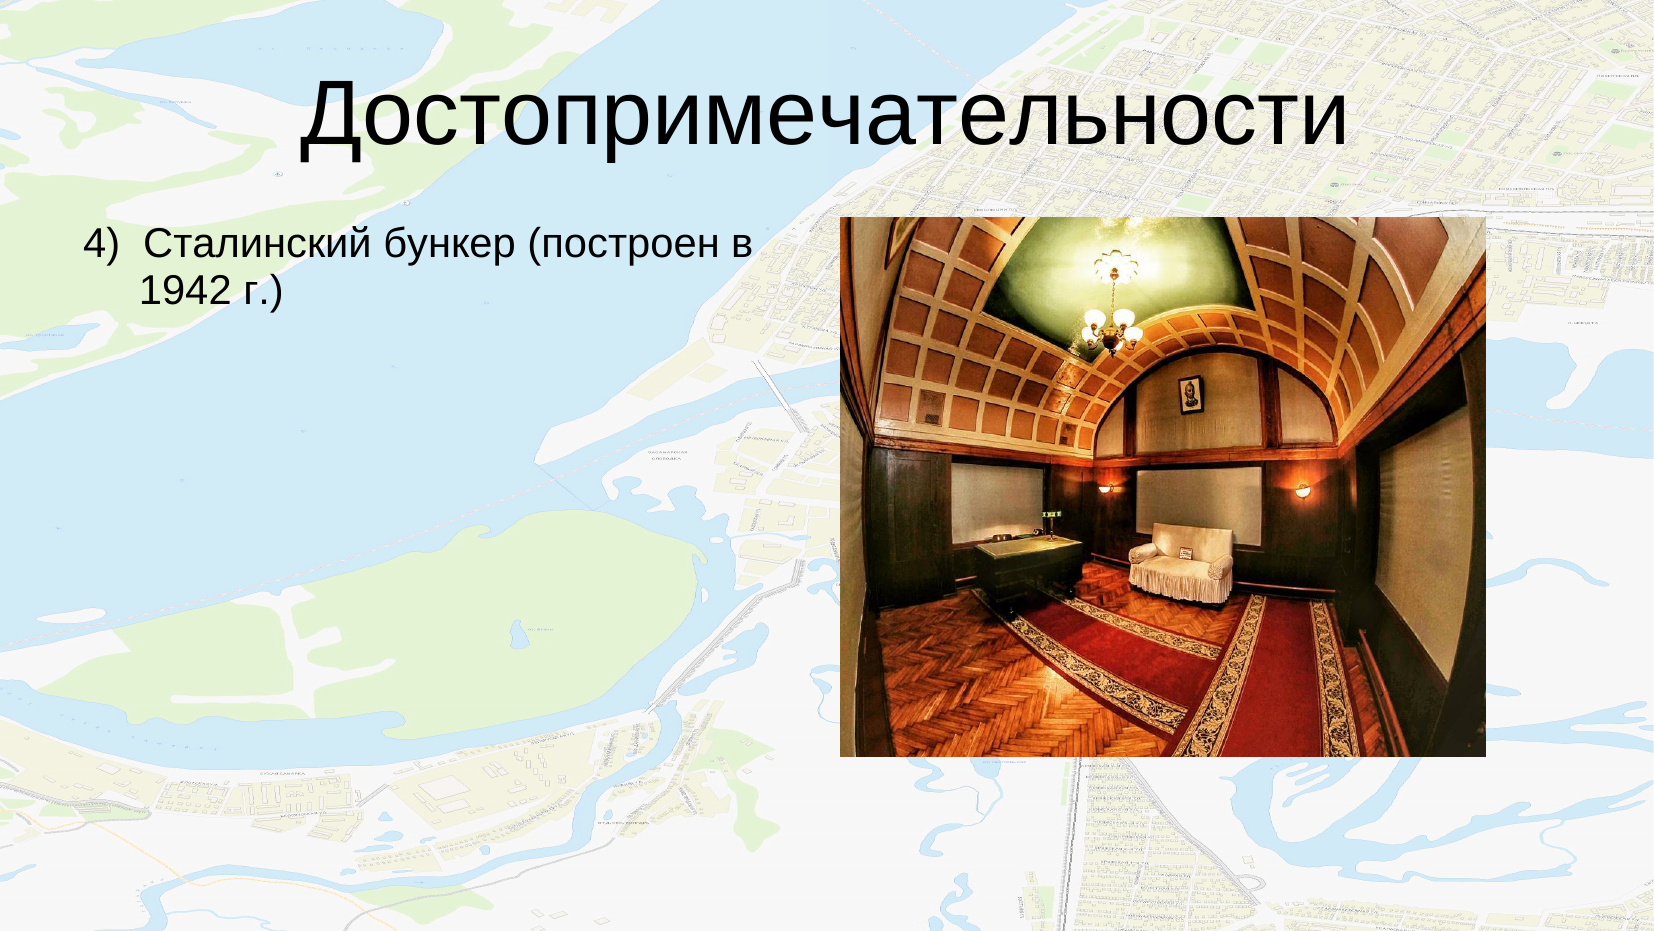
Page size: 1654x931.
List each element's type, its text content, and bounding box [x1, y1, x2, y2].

picture [840, 217, 1486, 757]
list Сталинский бункер (построен в 1942 г.) [82, 217, 809, 757]
title Достопримечательности [82, 36, 1571, 192]
